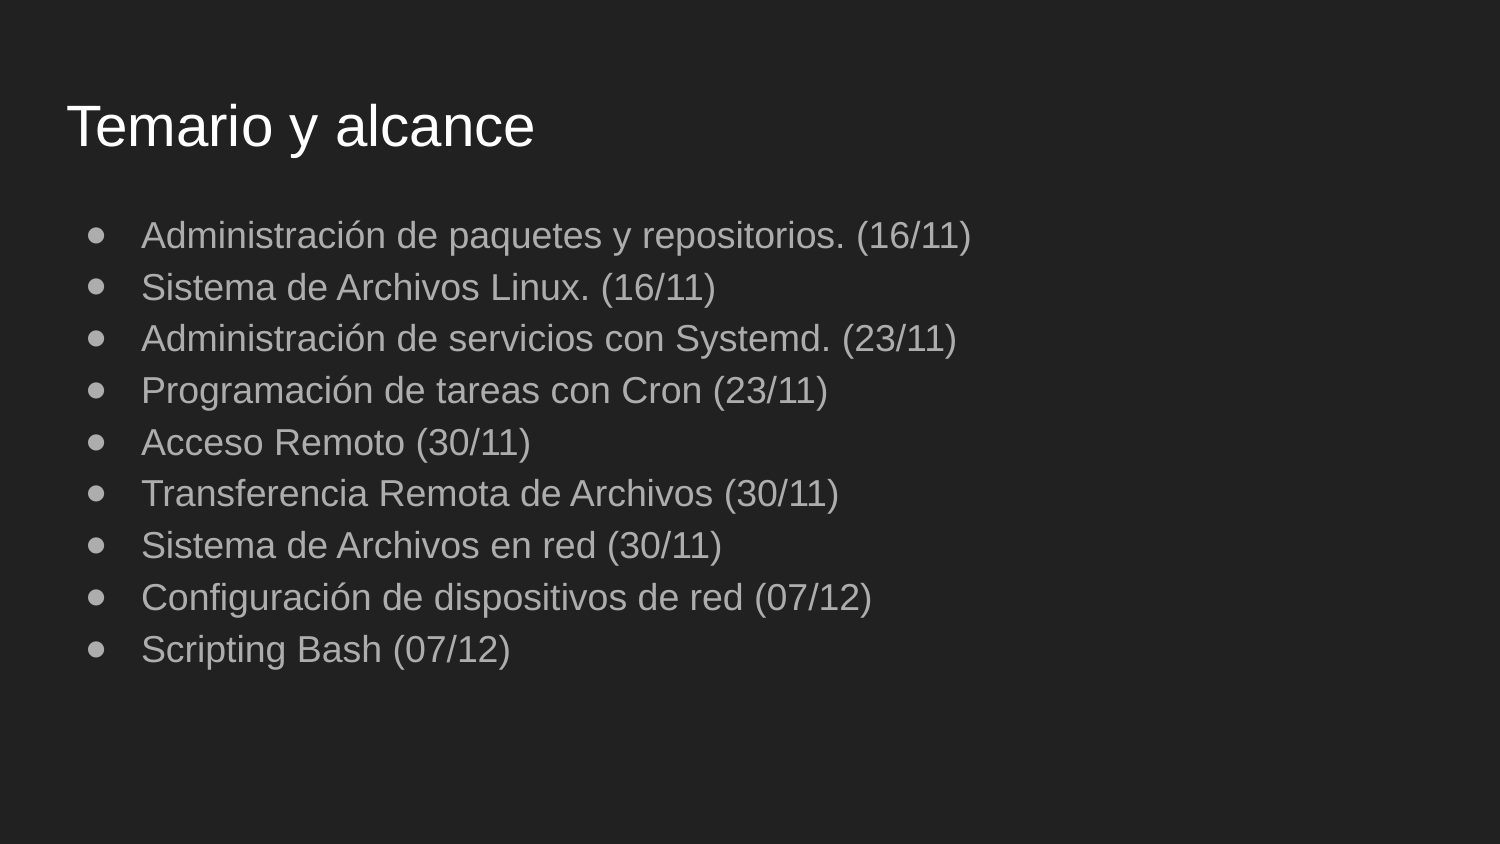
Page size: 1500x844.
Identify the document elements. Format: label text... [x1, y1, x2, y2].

list Administración de paquetes y repositorios. (16/11) Sistema de Archivos Linux. (16/11) Administración de servicios con Systemd. (23/11) Programación de tareas con Cron (23/11) Acceso Remoto (30/11) Transferencia Remota de Archivos (30/11) Sistema de Archivos en red (30/11) Configuración de dispositivos de red (07/12) Scripting Bash (07/12) [51, 189, 1449, 750]
title Temario y alcance [51, 72, 1449, 167]
